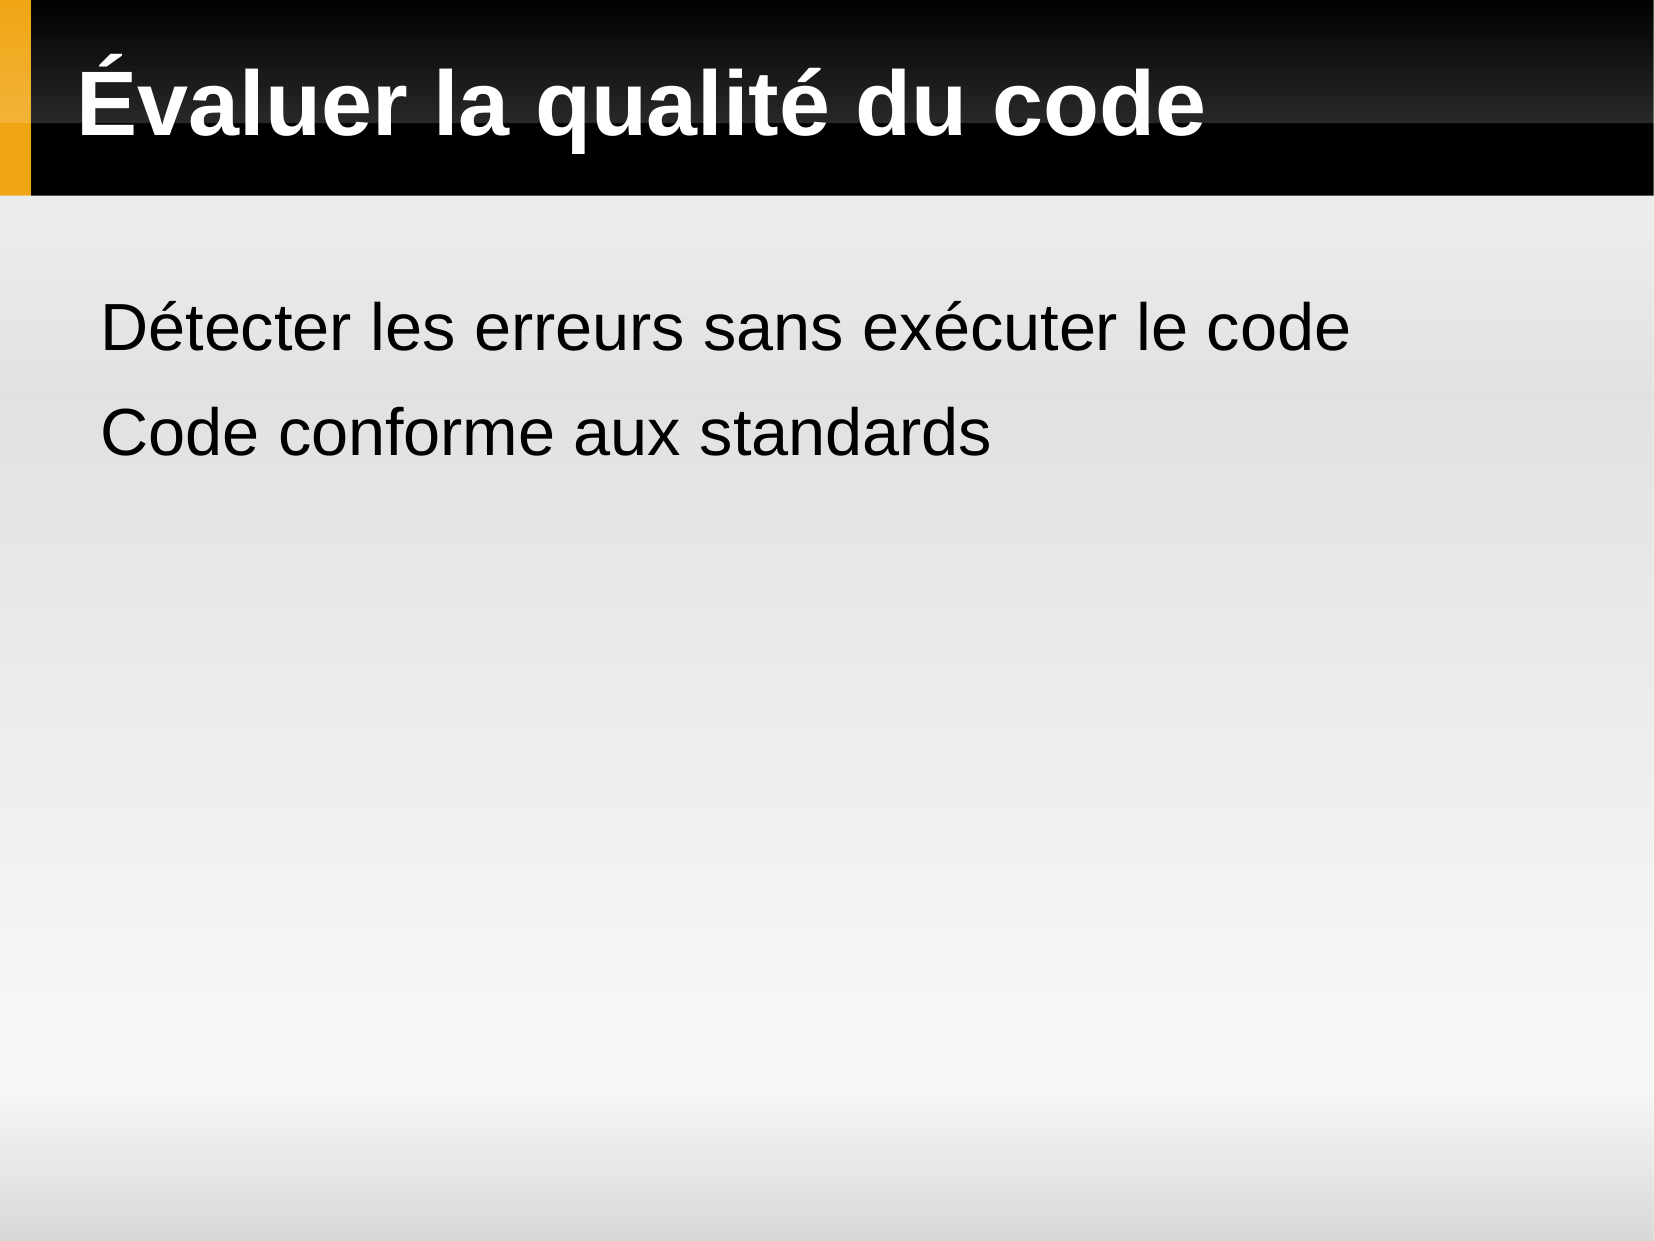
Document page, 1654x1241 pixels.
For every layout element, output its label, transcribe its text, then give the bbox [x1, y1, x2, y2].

title Évaluer la qualité du code [76, 7, 1565, 200]
list Détecter les erreurs sans exécuter le code Code conforme aux standards [82, 290, 1571, 1094]
picture [0, 0, 1654, 1241]
